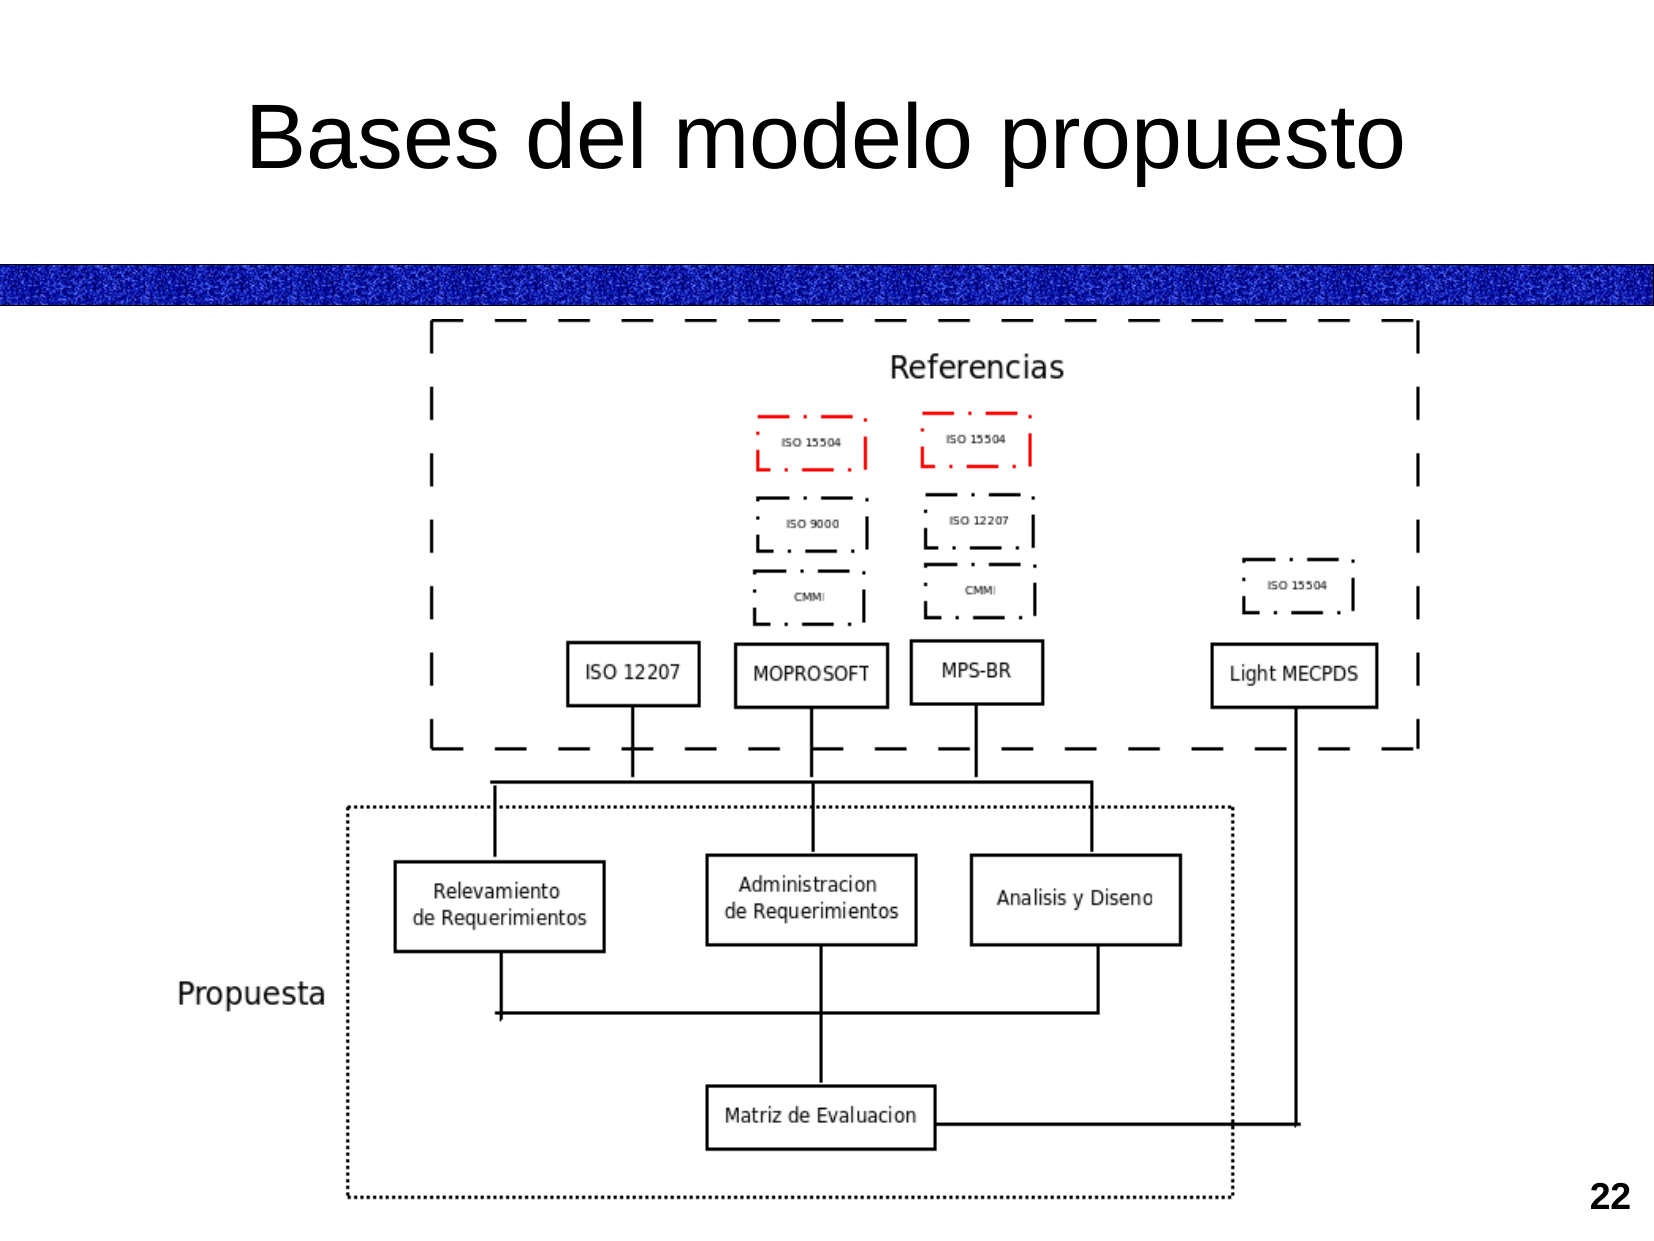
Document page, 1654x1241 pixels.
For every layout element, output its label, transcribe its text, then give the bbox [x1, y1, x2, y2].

picture [0, 265, 1653, 305]
picture [177, 319, 1423, 1201]
text_box <número> [1575, 1168, 1654, 1240]
title Bases del modelo propuesto [58, 14, 1595, 260]
